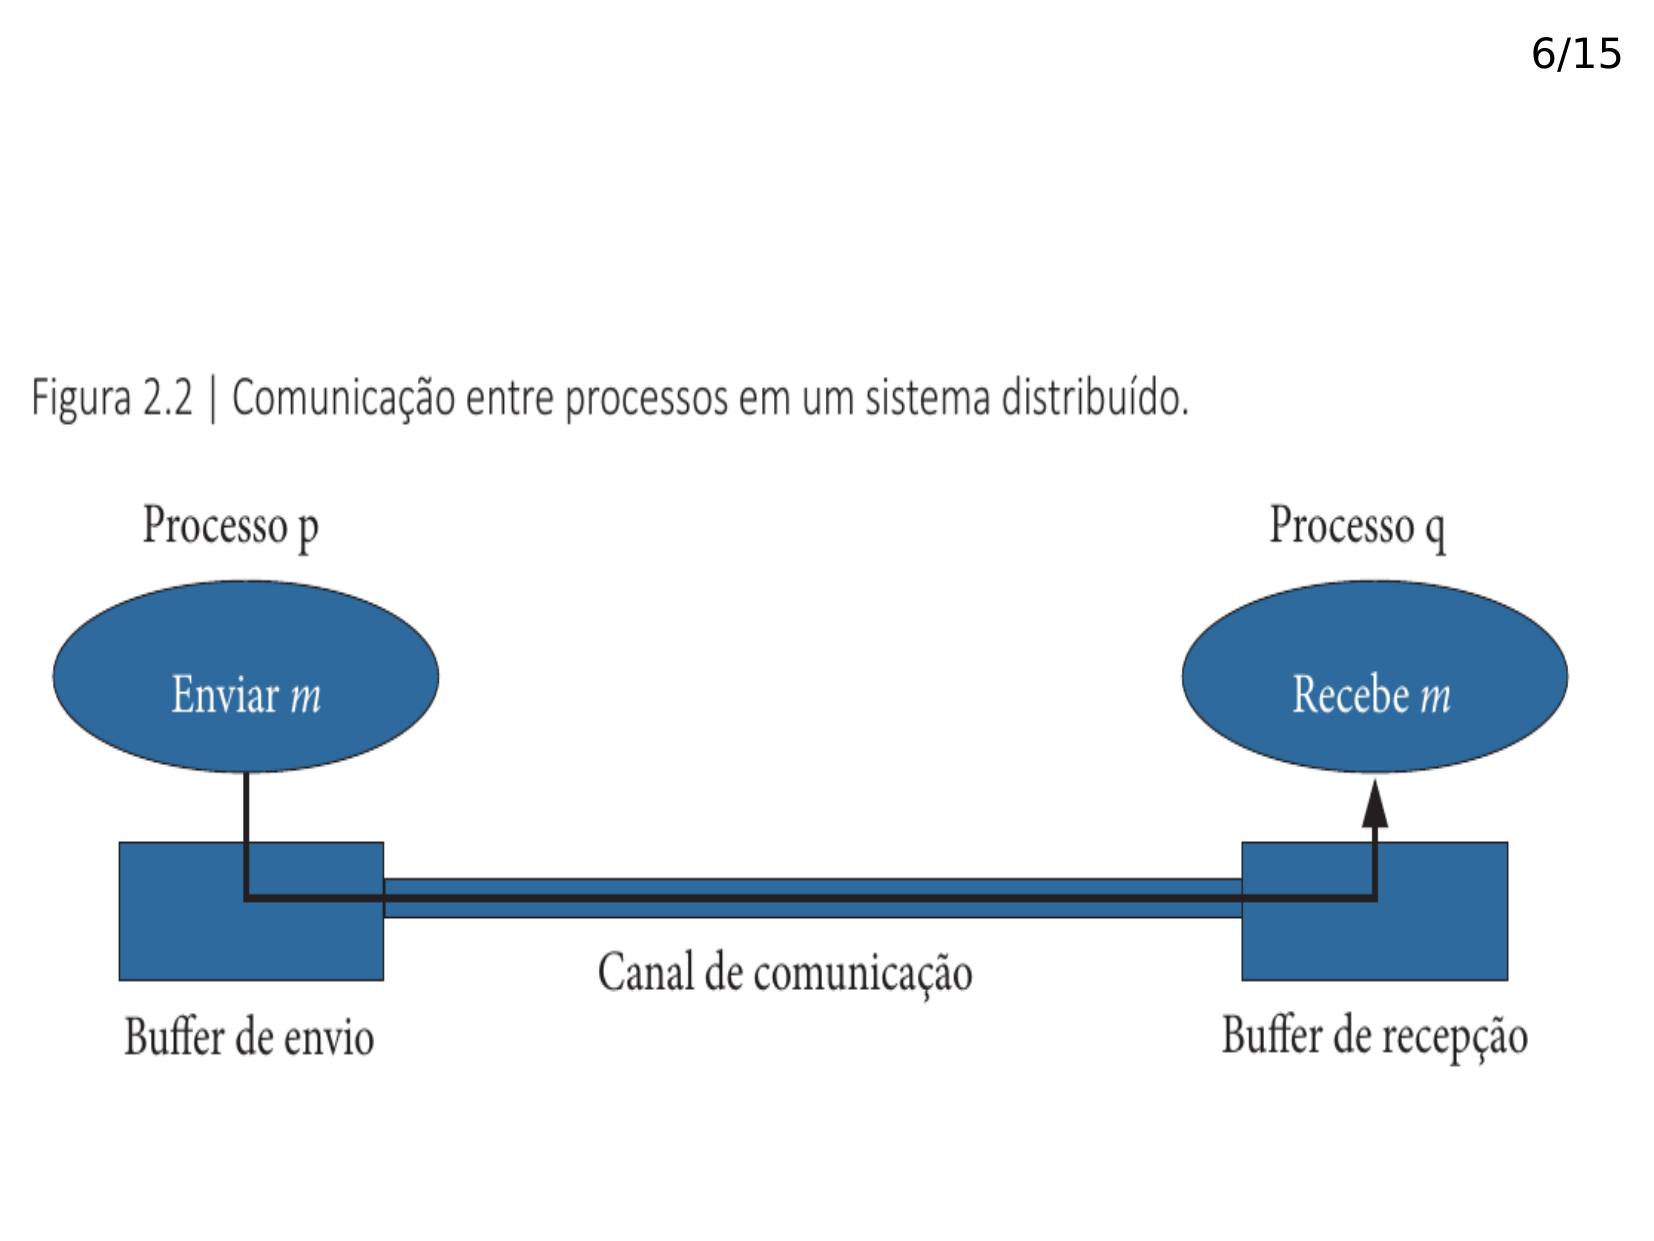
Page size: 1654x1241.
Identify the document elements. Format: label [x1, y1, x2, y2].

picture [21, 362, 1571, 1077]
